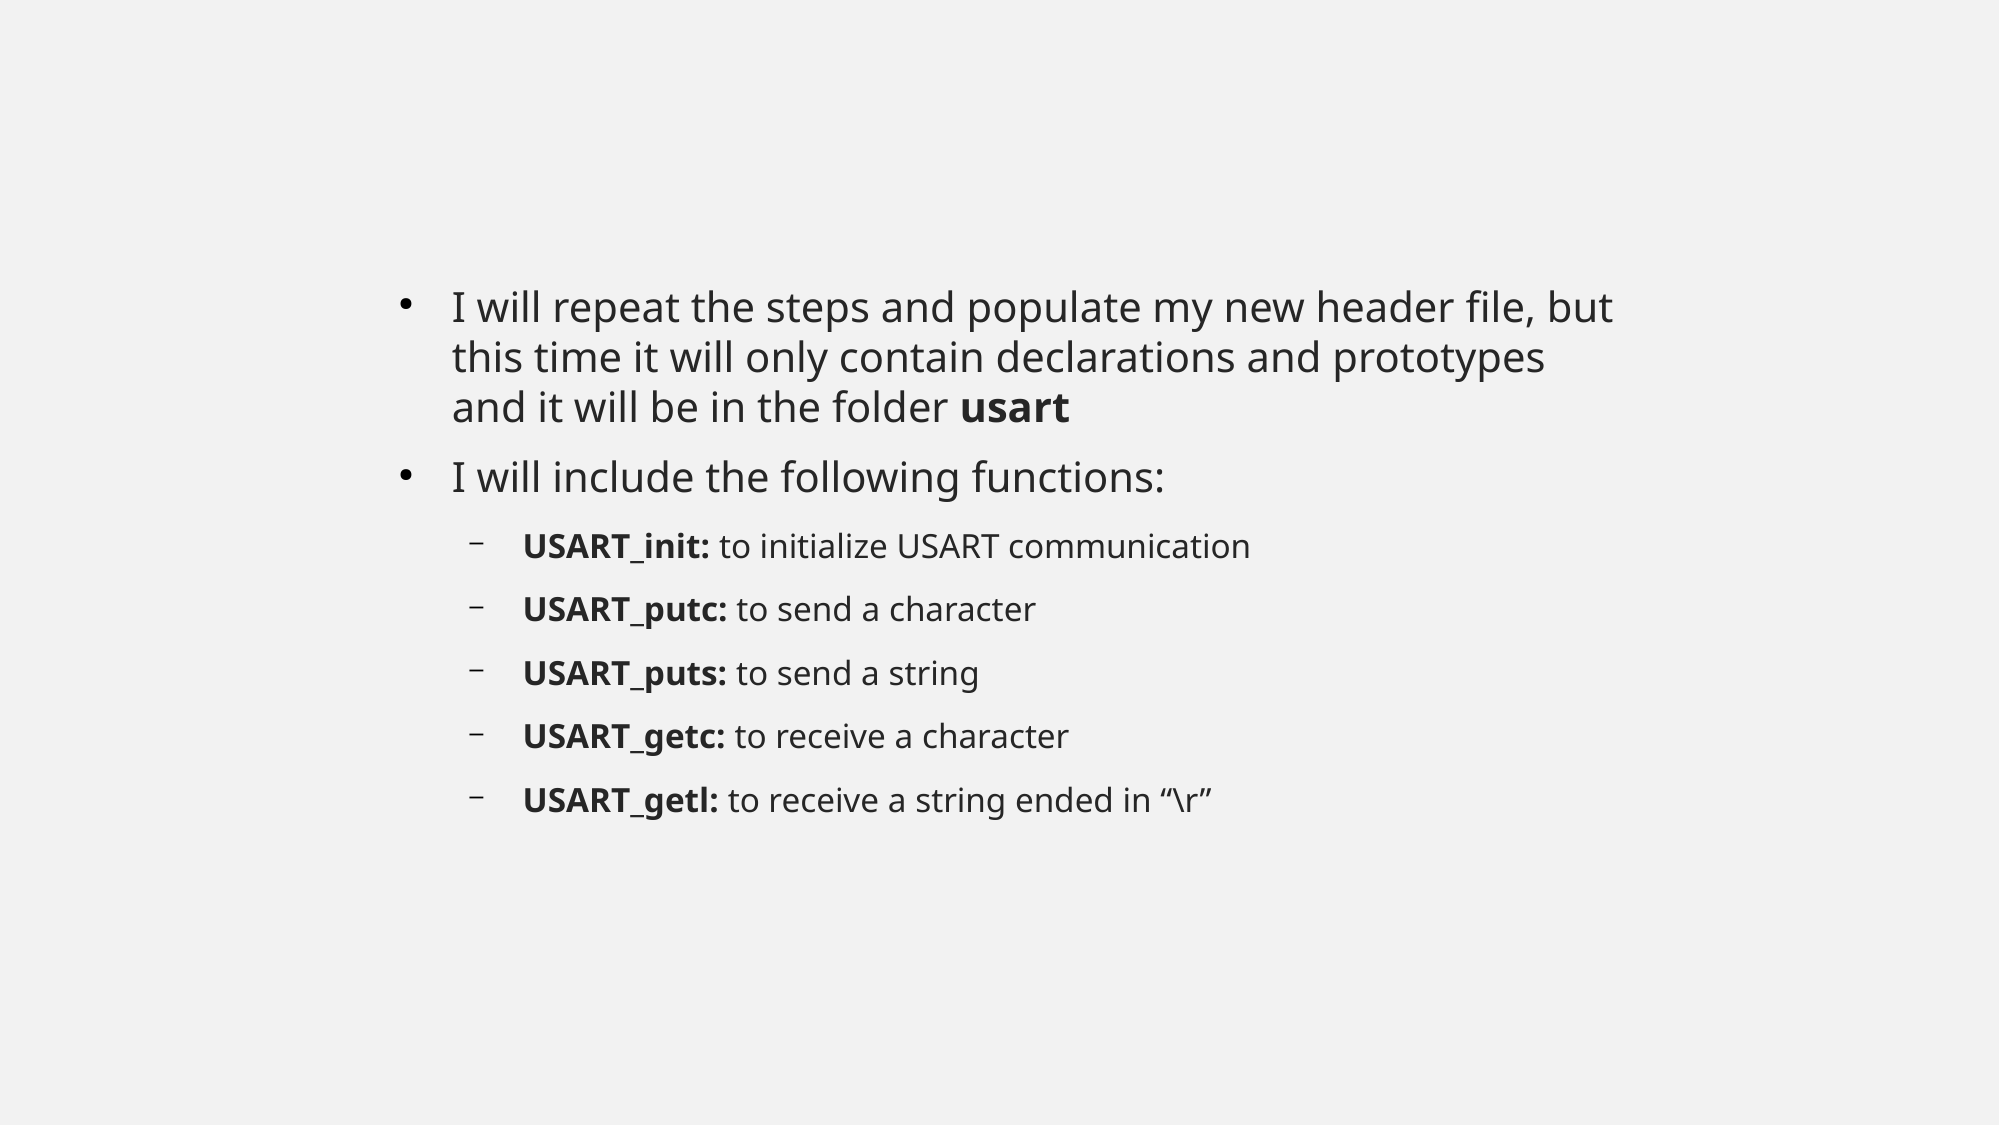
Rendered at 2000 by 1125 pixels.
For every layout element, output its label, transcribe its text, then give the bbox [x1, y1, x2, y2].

list I will repeat the steps and populate my new header file, but this time it will only contain declarations and prototypes and it will be in the folder usart I will include the following functions: USART_init: to initialize USART communication USART_putc: to send a character USART_puts: to send a string USART_getc: to receive a character USART_getl: to receive a string ended in “\r” [365, 272, 1634, 853]
